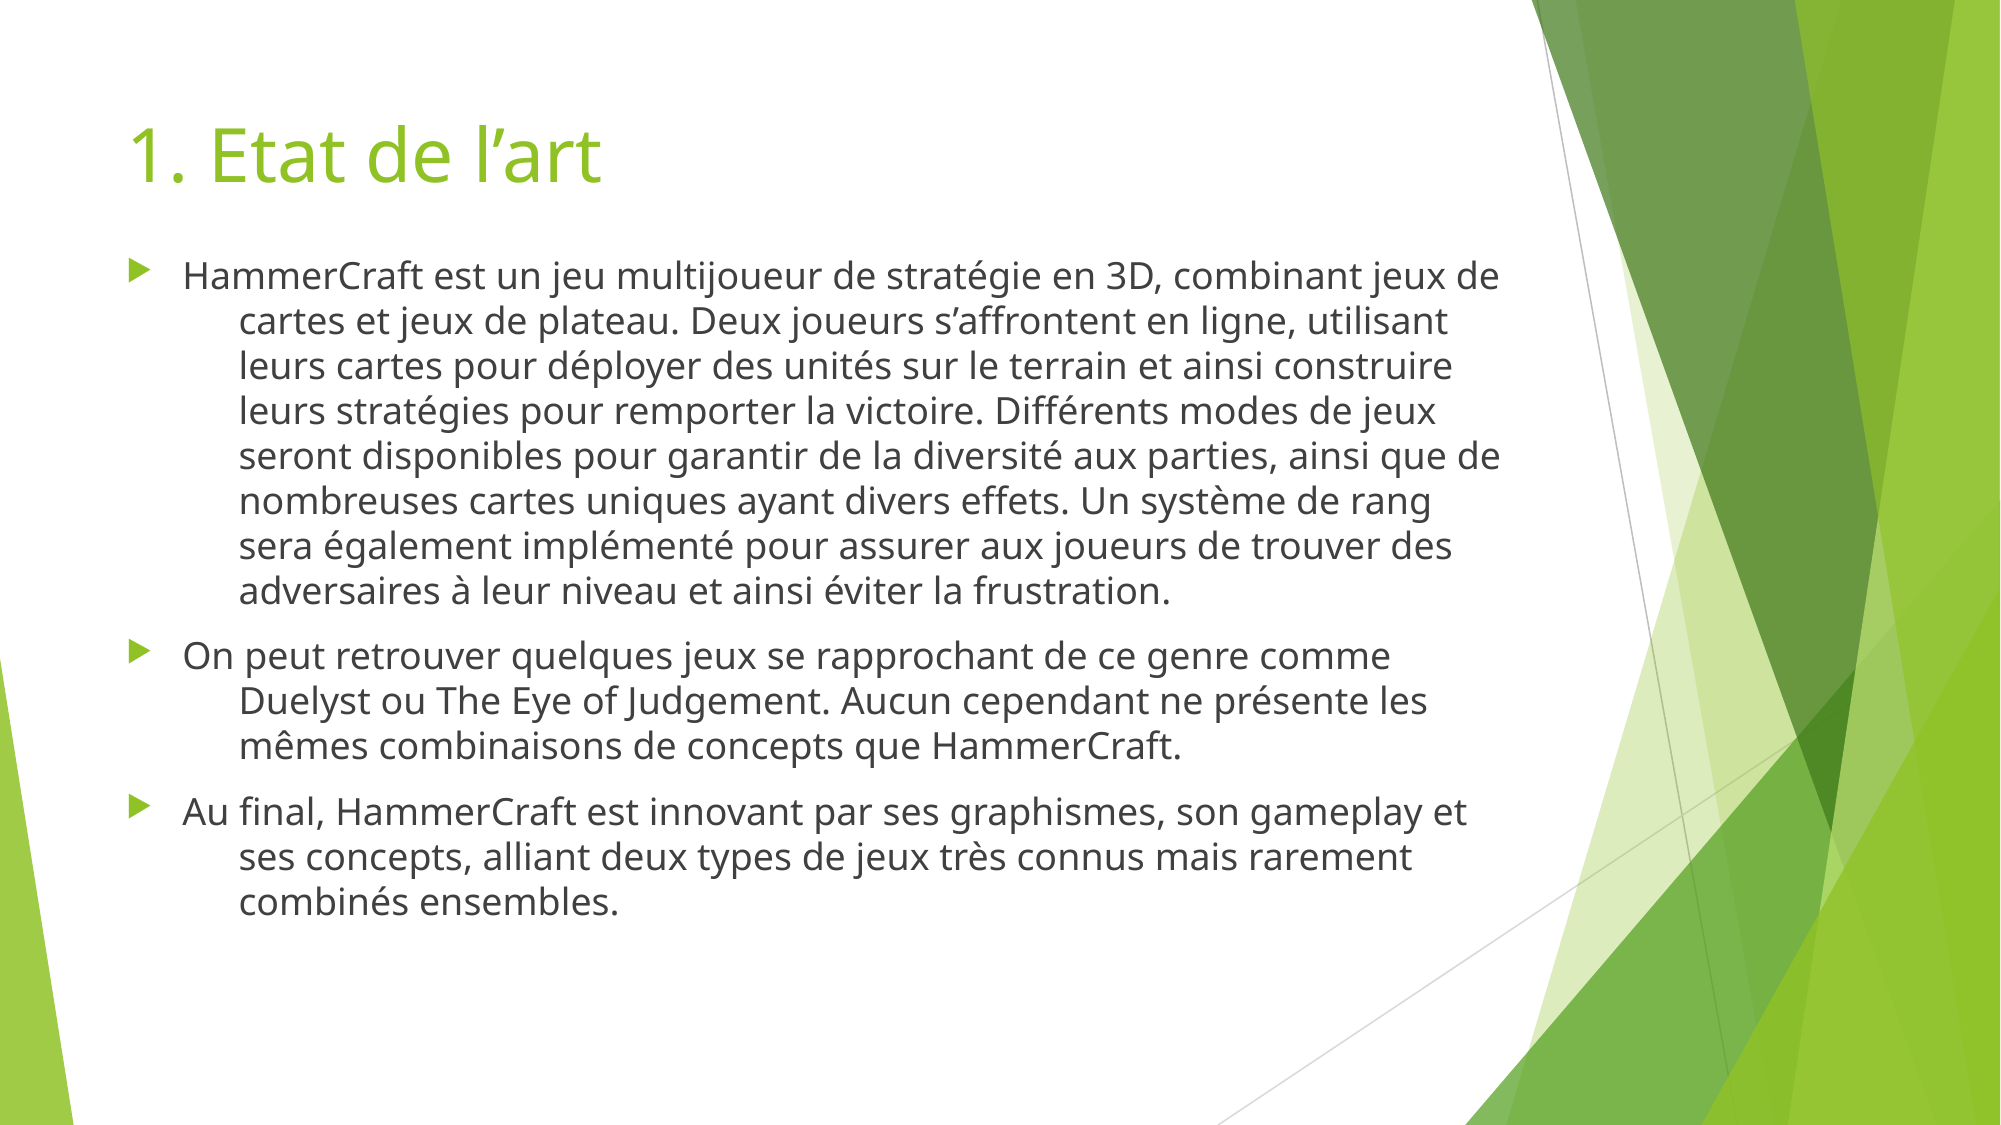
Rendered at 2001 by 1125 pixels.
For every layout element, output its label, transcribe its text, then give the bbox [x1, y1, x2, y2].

title 1. Etat de l’art [111, 99, 1522, 244]
list HammerCraft est un jeu multijoueur de stratégie en 3D, combinant jeux de cartes et jeux de plateau. Deux joueurs s’affrontent en ligne, utilisant leurs cartes pour déployer des unités sur le terrain et ainsi construire leurs stratégies pour remporter la victoire. Différents modes de jeux seront disponibles pour garantir de la diversité aux parties, ainsi que de nombreuses cartes uniques ayant divers effets. Un système de rang sera également implémenté pour assurer aux joueurs de trouver des adversaires à leur niveau et ainsi éviter la frustration. On peut retrouver quelques jeux se rapprochant de ce genre comme Duelyst ou The Eye of Judgement. Aucun cependant ne présente les mêmes combinaisons de concepts que HammerCraft. Au final, HammerCraft est innovant par ses graphismes, son gameplay et ses concepts, alliant deux types de jeux très connus mais rarement combinés ensembles. [111, 244, 1522, 1026]
